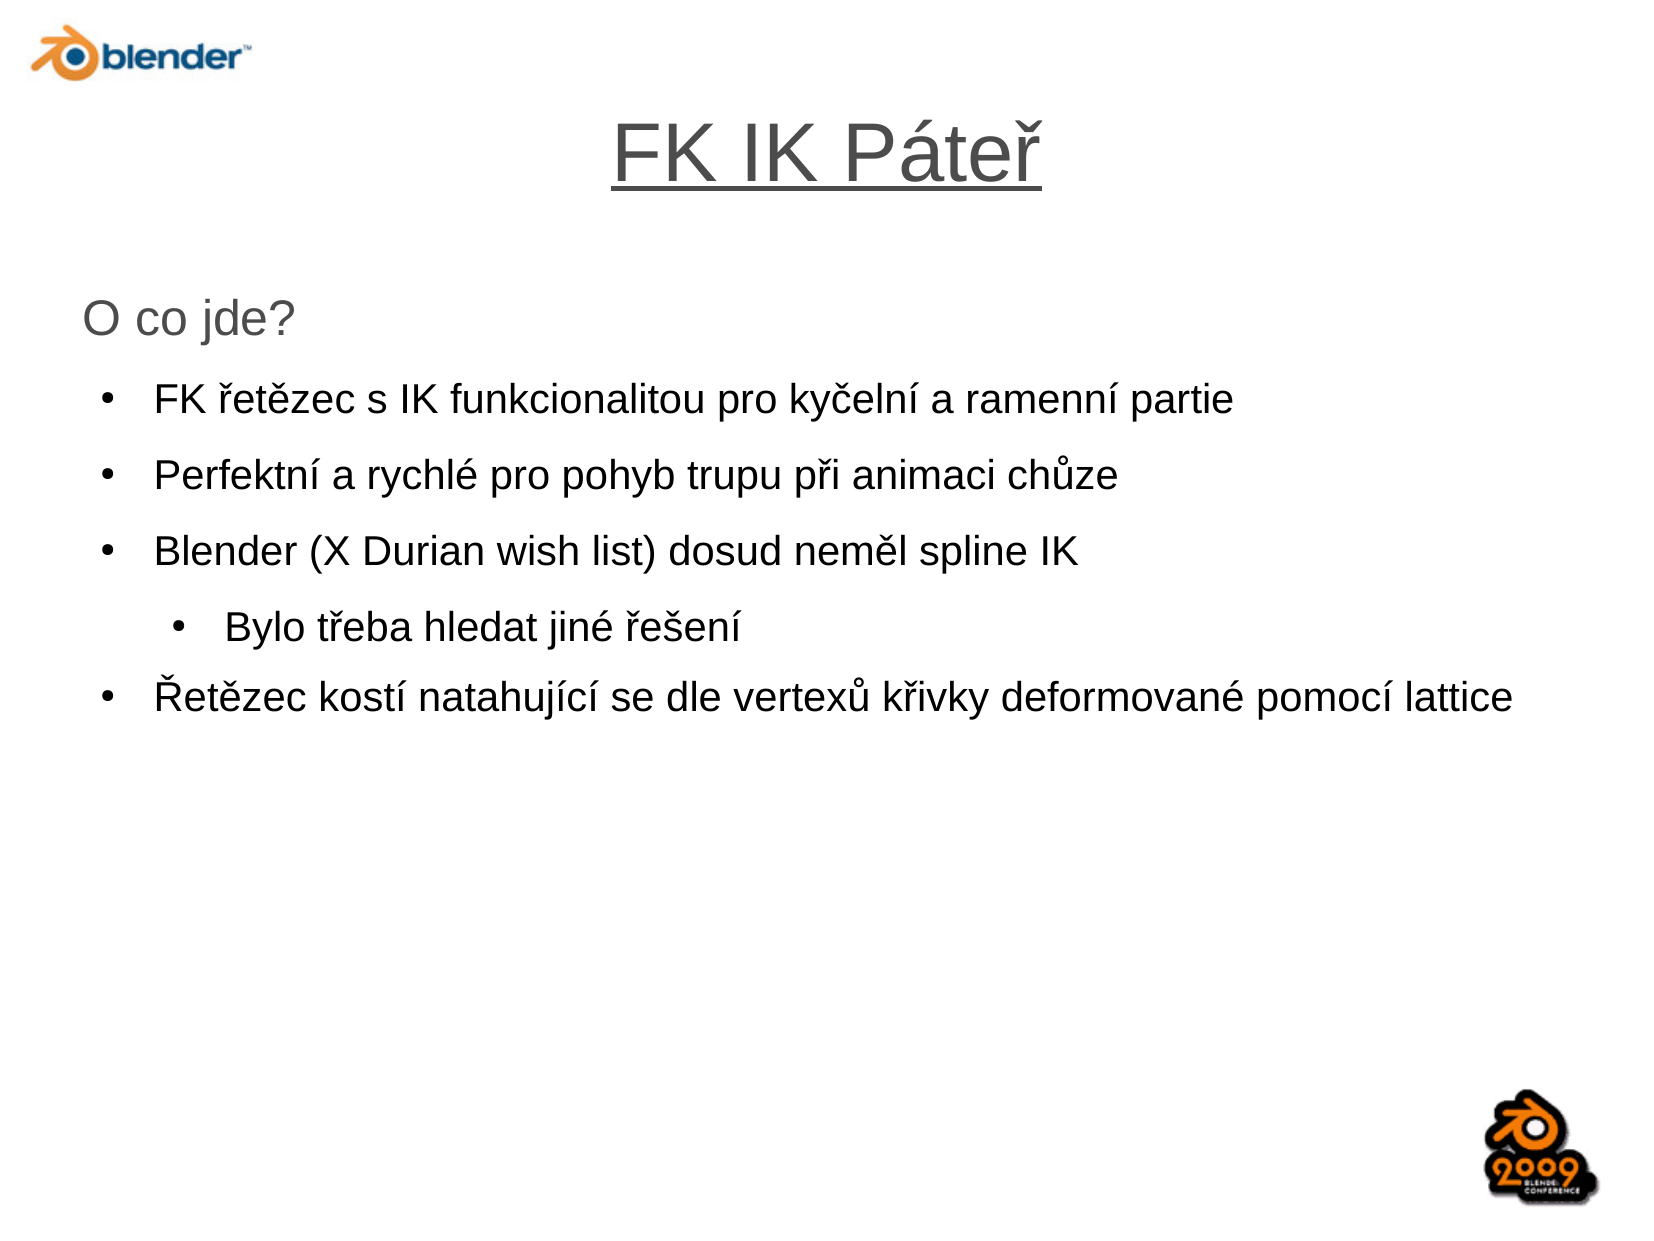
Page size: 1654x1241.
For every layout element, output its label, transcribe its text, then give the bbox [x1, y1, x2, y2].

picture [15, 18, 266, 89]
picture [1476, 1085, 1602, 1211]
list O co jde? FK řetězec s IK funkcionalitou pro kyčelní a ramenní partie Perfektní a rychlé pro pohyb trupu při animaci chůze Blender (X Durian wish list) dosud neměl spline IK Bylo třeba hledat jiné řešení Řetězec kostí natahující se dle vertexů křivky deformované pomocí lattice [82, 290, 1571, 1109]
title FK IK Páteř [82, 49, 1571, 257]
